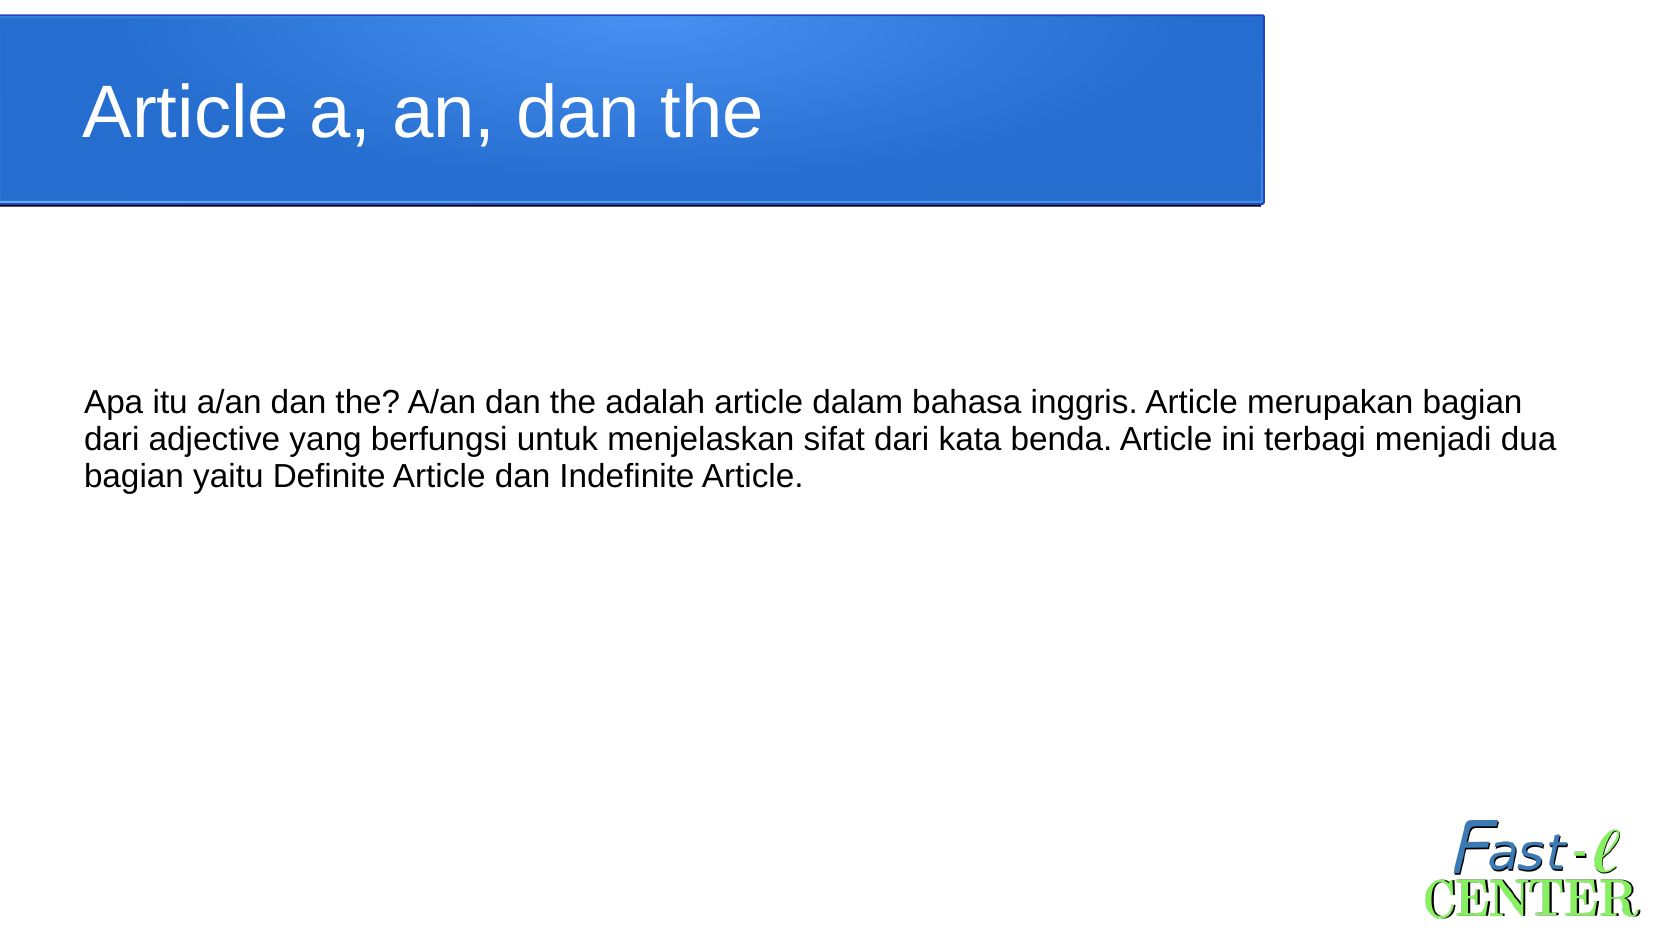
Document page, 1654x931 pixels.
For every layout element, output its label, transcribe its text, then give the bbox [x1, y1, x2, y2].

picture [1425, 820, 1641, 921]
text_box Apa itu a/an dan the? A/an dan the adalah article dalam bahasa inggris. Article merupakan bagian dari adjective yang berfungsi untuk menjelaskan sifat dari kata benda. Article ini terbagi menjadi dua bagian yaitu Definite Article dan Indefinite Article. [69, 375, 1591, 547]
title Article a, an, dan the [82, 35, 1235, 189]
